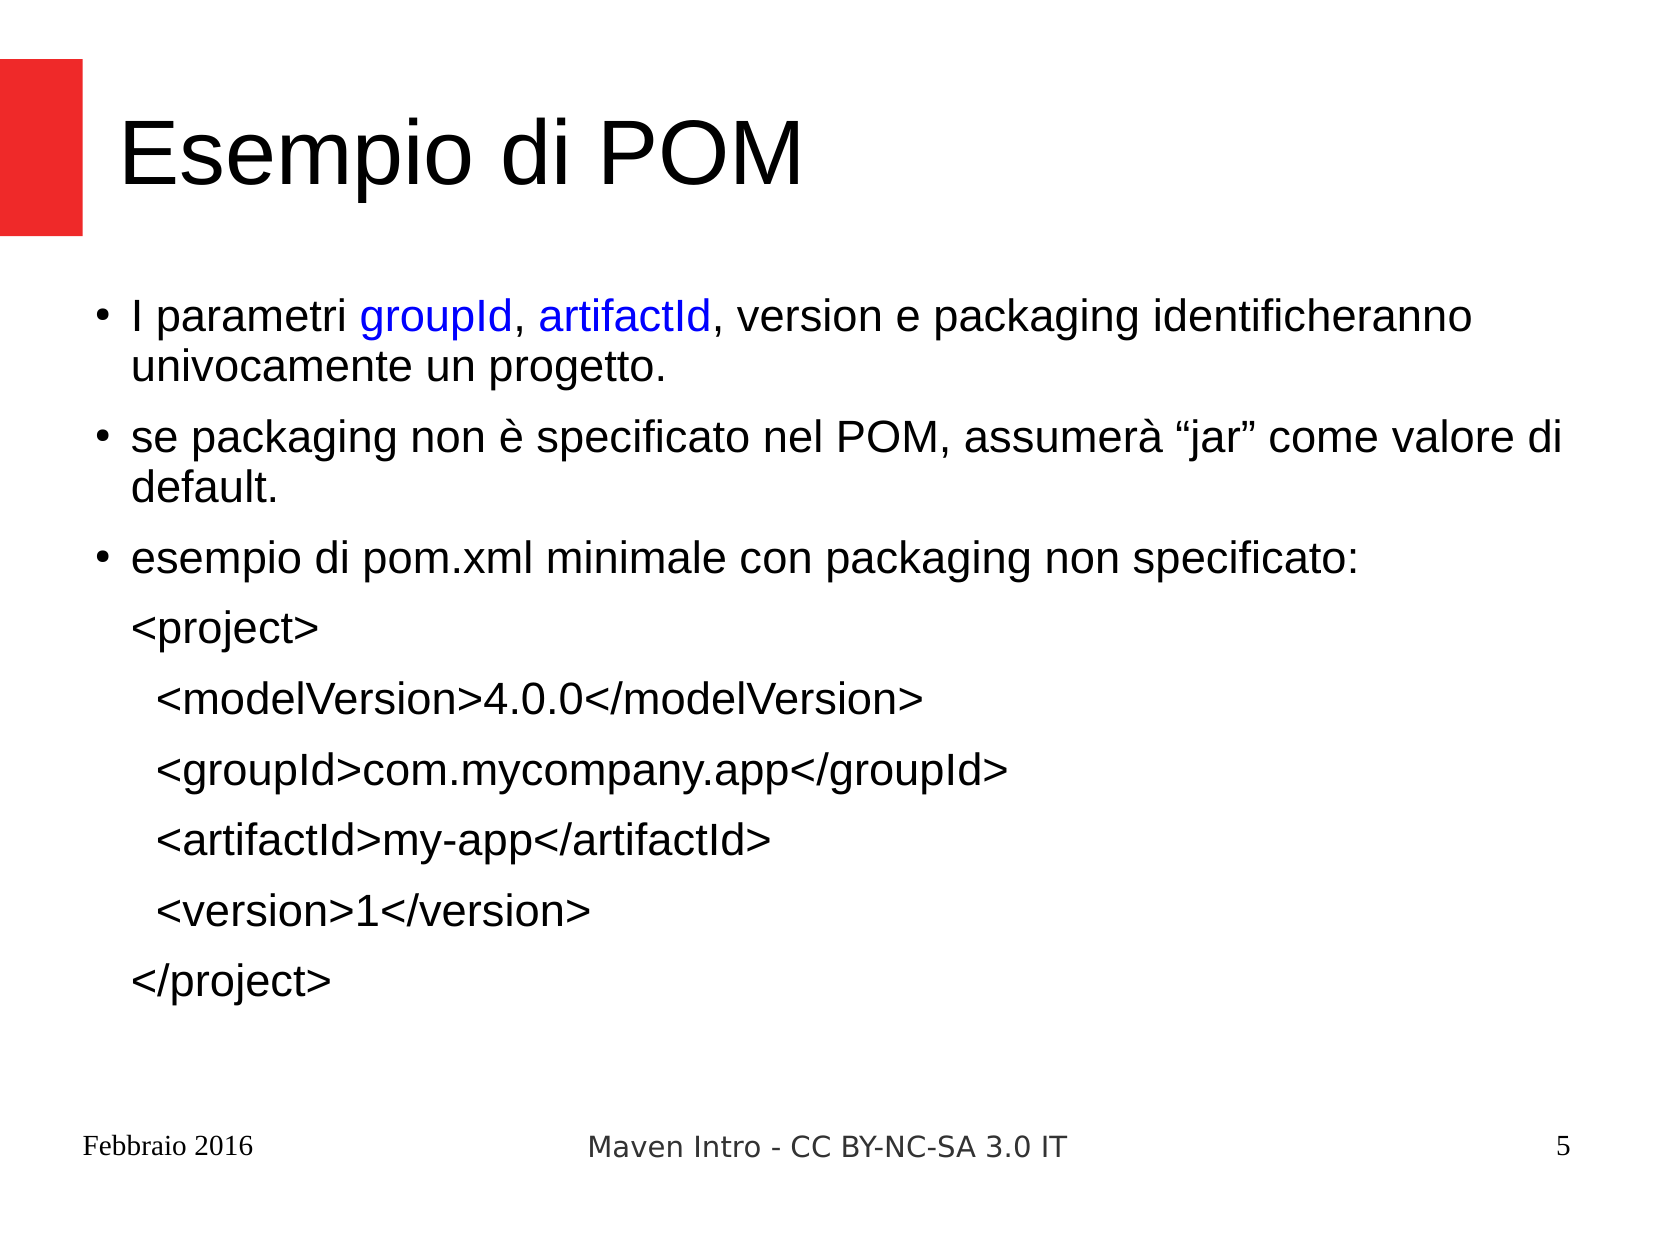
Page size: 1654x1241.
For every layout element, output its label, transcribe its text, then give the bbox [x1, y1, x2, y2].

title Esempio di POM [118, 49, 1607, 257]
list I parametri groupId, artifactId, version e packaging identificheranno univocamente un progetto. se packaging non è specificato nel POM, assumerà “jar” come valore di default. esempio di pom.xml minimale con packaging non specificato: <project> <modelVersion>4.0.0</modelVersion> <groupId>com.mycompany.app</groupId> <artifactId>my-app</artifactId> <version>1</version> </project> [82, 290, 1571, 1010]
